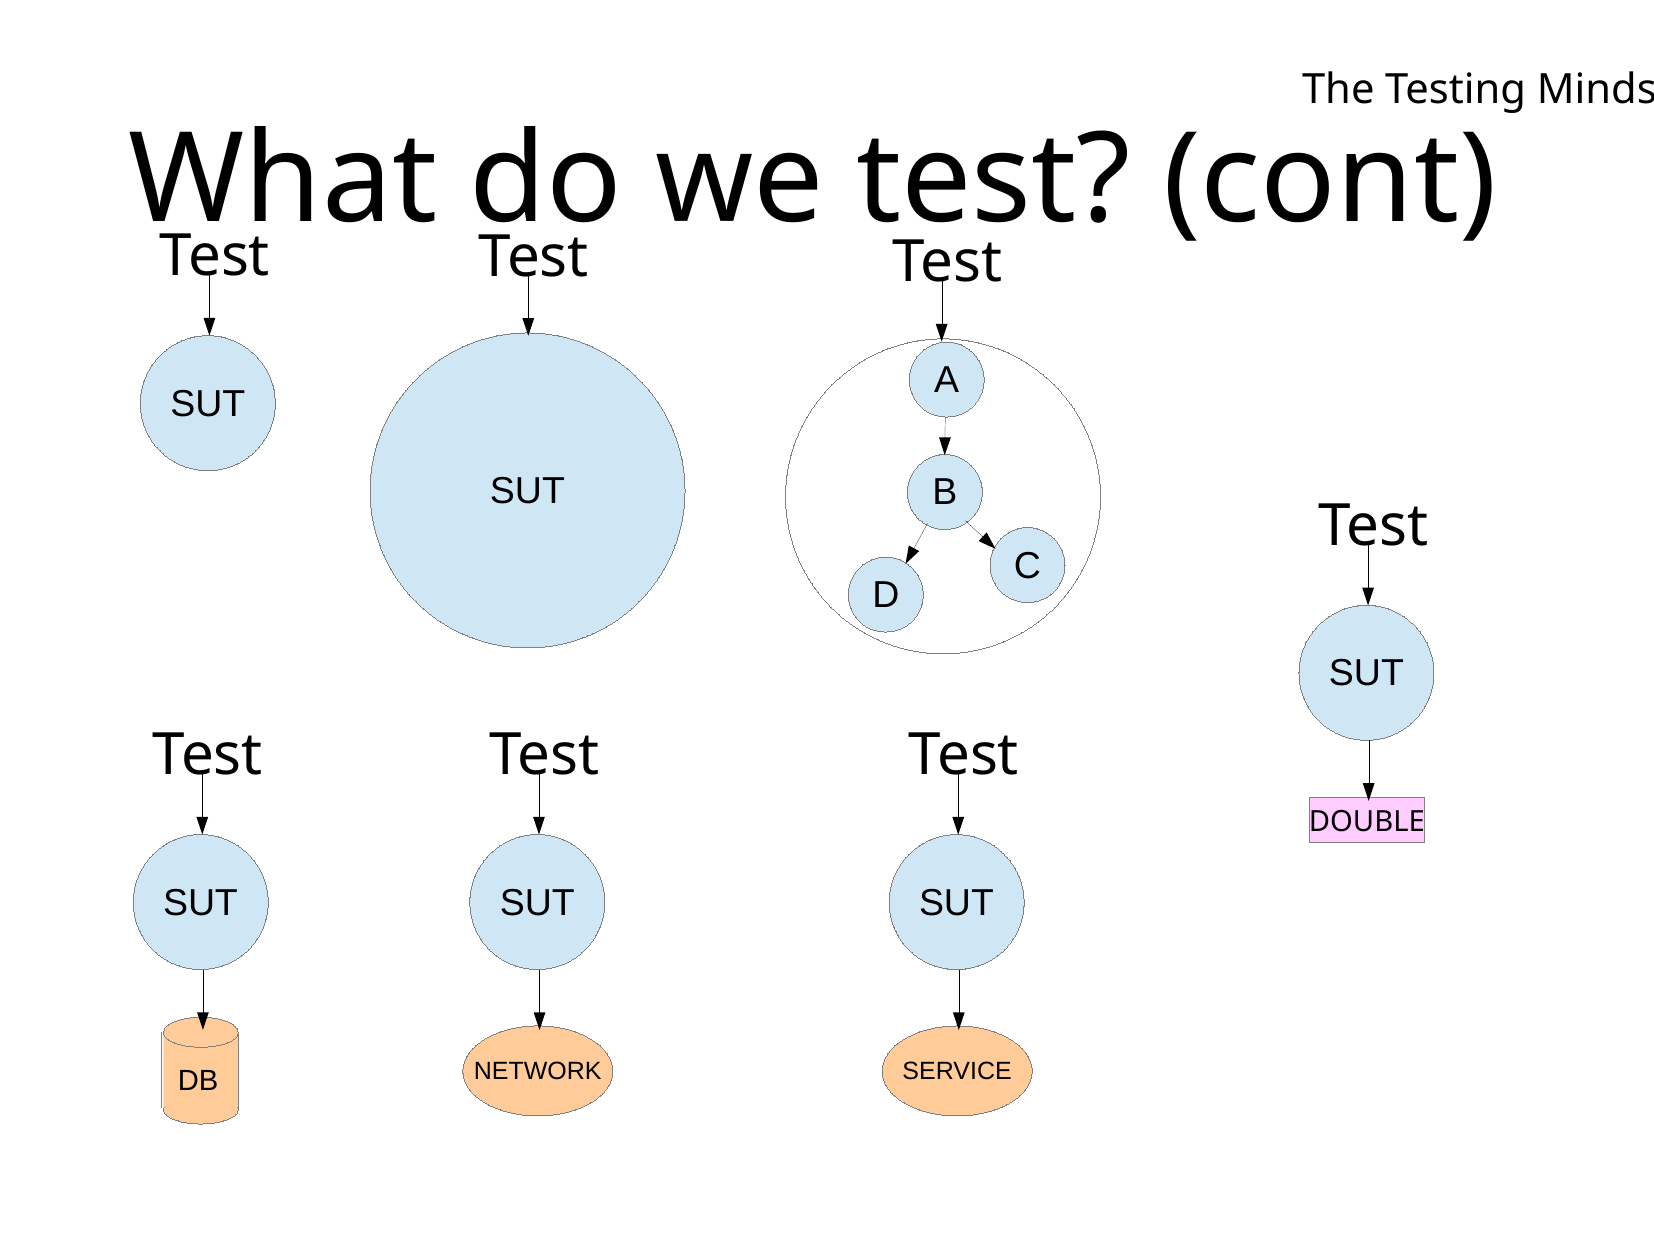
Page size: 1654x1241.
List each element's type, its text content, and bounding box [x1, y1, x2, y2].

text_box SUT [133, 834, 269, 970]
text_box DOUBLE [1309, 797, 1425, 843]
text_box [164, 1113, 238, 1125]
text_box DB [163, 1056, 241, 1113]
text_box SUT [370, 332, 686, 648]
text_box SERVICE [882, 1025, 1033, 1116]
text_box What do we test? (cont) [113, 80, 1261, 211]
text_box Test [138, 714, 258, 791]
text_box Test [894, 714, 1014, 791]
text_box Test [145, 215, 265, 292]
text_box SUT [469, 834, 605, 970]
text_box Test [474, 714, 595, 791]
text_box NETWORK [462, 1025, 613, 1116]
text_box Test [877, 221, 997, 298]
text_box Test [464, 215, 584, 292]
text_box D [848, 557, 924, 633]
text_box [163, 1017, 239, 1056]
text_box C [990, 527, 1066, 603]
text_box The Testing Mindset [1287, 51, 1616, 106]
text_box SUT [140, 335, 276, 471]
text_box B [907, 454, 983, 530]
text_box Test [1303, 484, 1424, 561]
text_box SUT [1298, 605, 1434, 741]
text_box SUT [889, 834, 1025, 970]
text_box A [909, 342, 985, 418]
